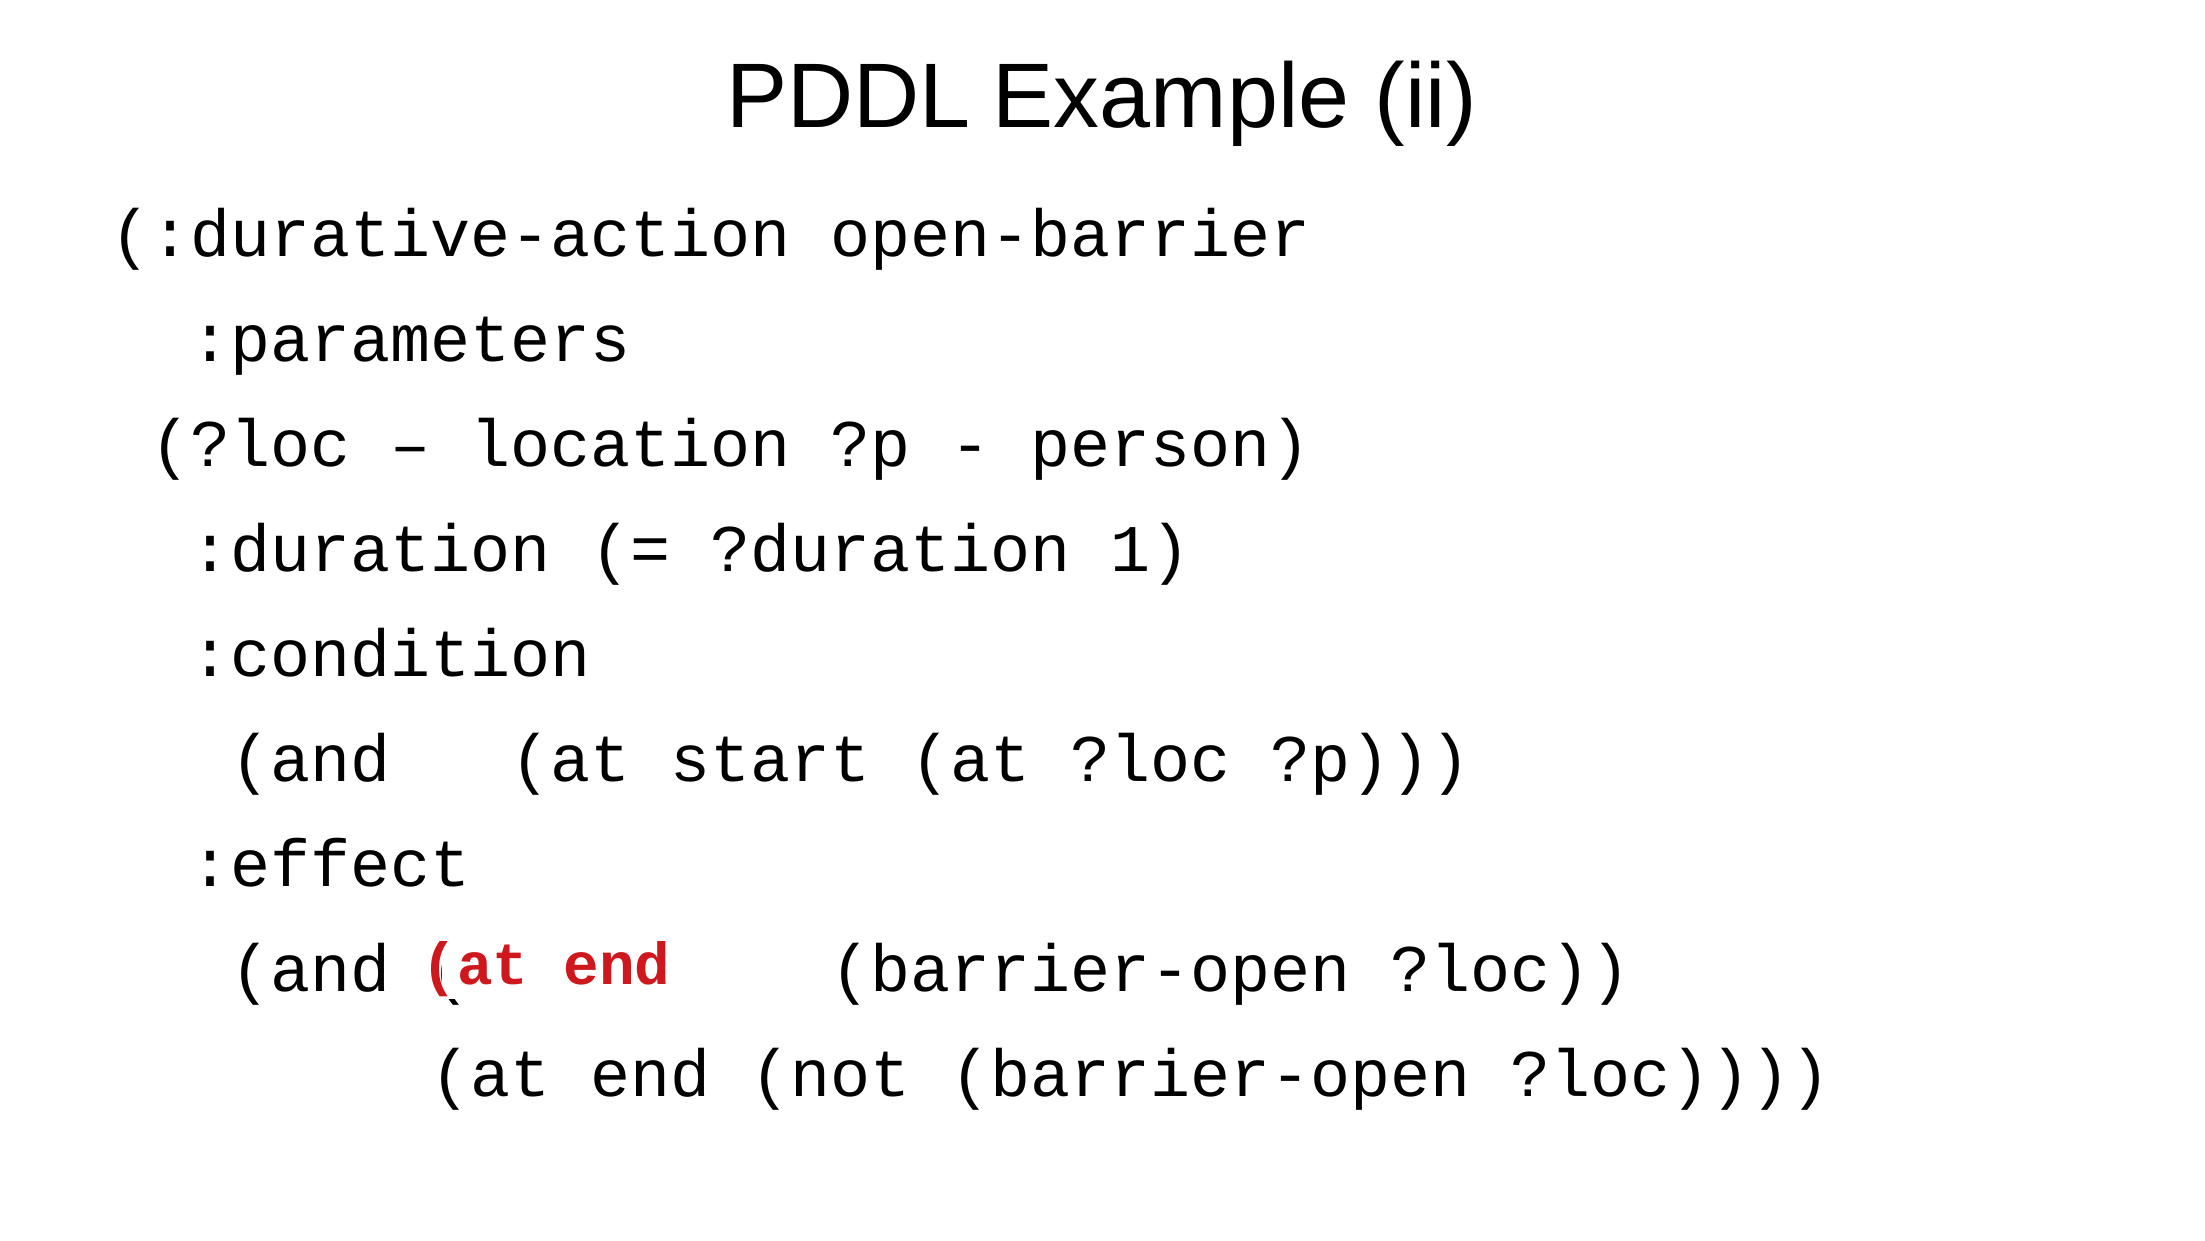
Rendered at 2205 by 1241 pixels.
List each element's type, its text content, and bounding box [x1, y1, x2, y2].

text_box (at end [442, 938, 792, 999]
list (:durative-action open-barrier :parameters (?loc – location ?p - person) :duration (= ?duration 1) :condition (and (at start (at ?loc ?p))) :effect (and (at start (barrier-open ?loc)) (at end (not (barrier-open ?loc)))) [110, 200, 2095, 1146]
title PDDL Example (ii) [110, 44, 2095, 147]
